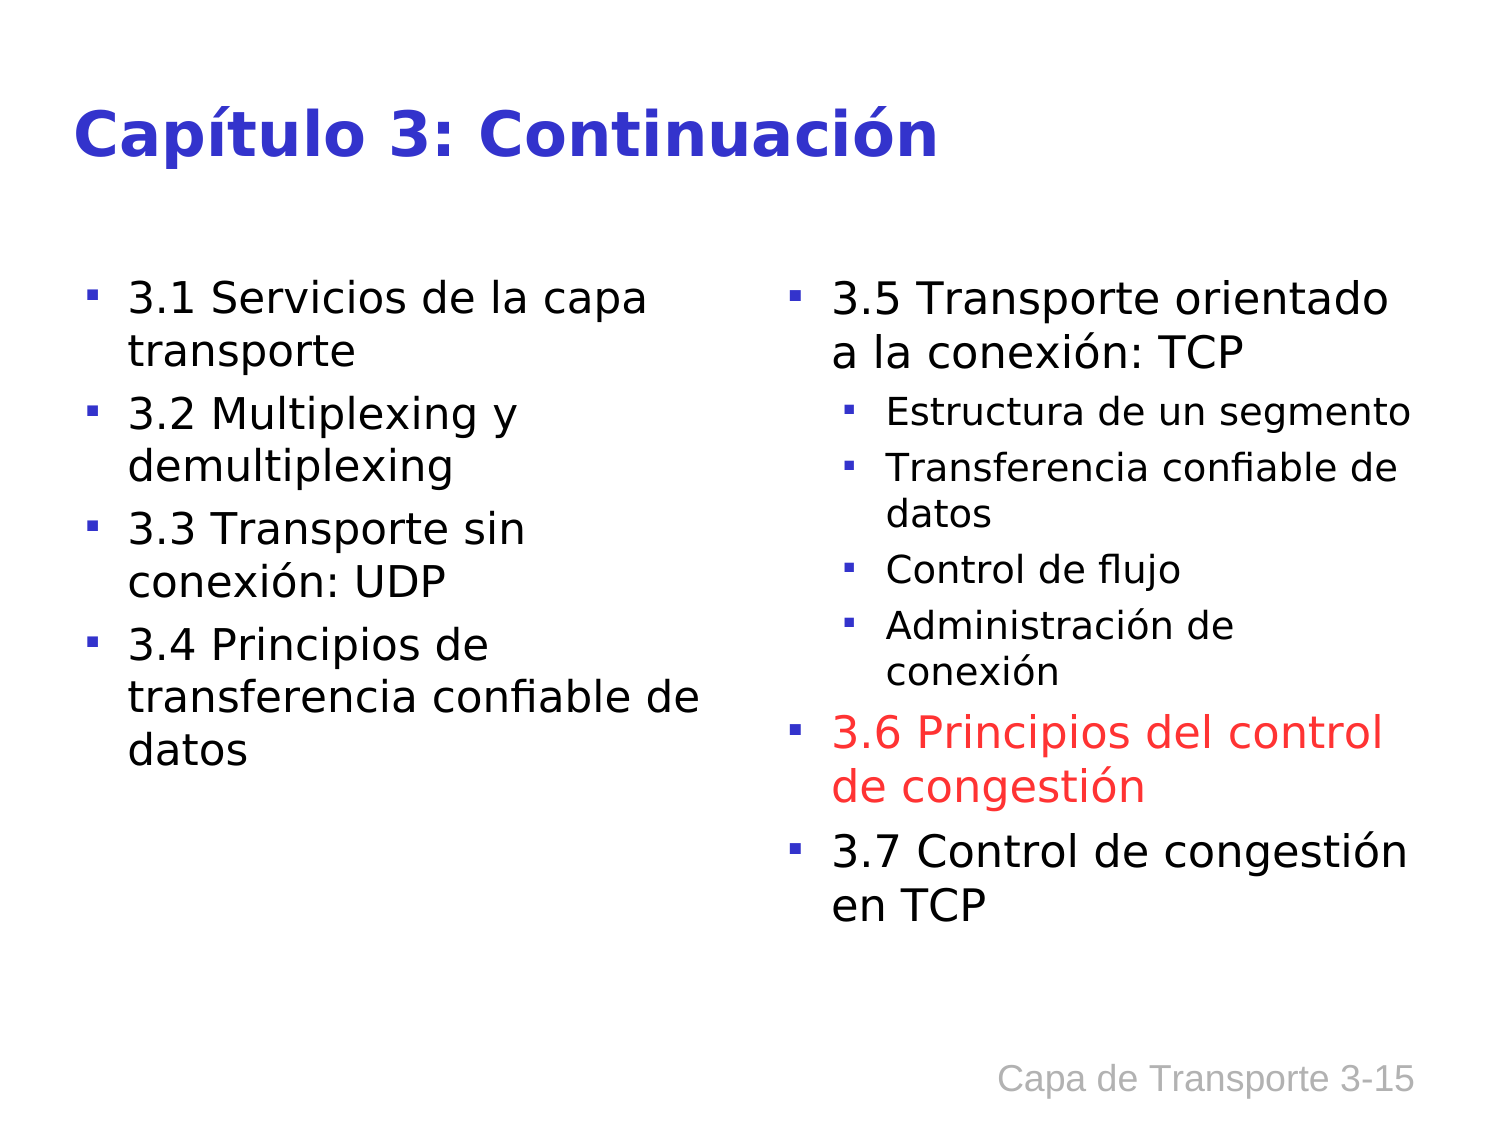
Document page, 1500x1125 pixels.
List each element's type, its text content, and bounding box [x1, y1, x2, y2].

list 3.5 Transporte orientado a la conexión: TCP Estructura de un segmento Transferencia confiable de datos Control de flujo Administración de conexión 3.6 Principios del control de congestión 3.7 Control de congestión en TCP [761, 262, 1431, 1047]
title Capítulo 3: Continuación [59, 37, 1430, 225]
list 3.1 Servicios de la capa transporte 3.2 Multiplexing y demultiplexing 3.3 Transporte sin conexión: UDP 3.4 Principios de transferencia confiable de datos [59, 262, 729, 1047]
